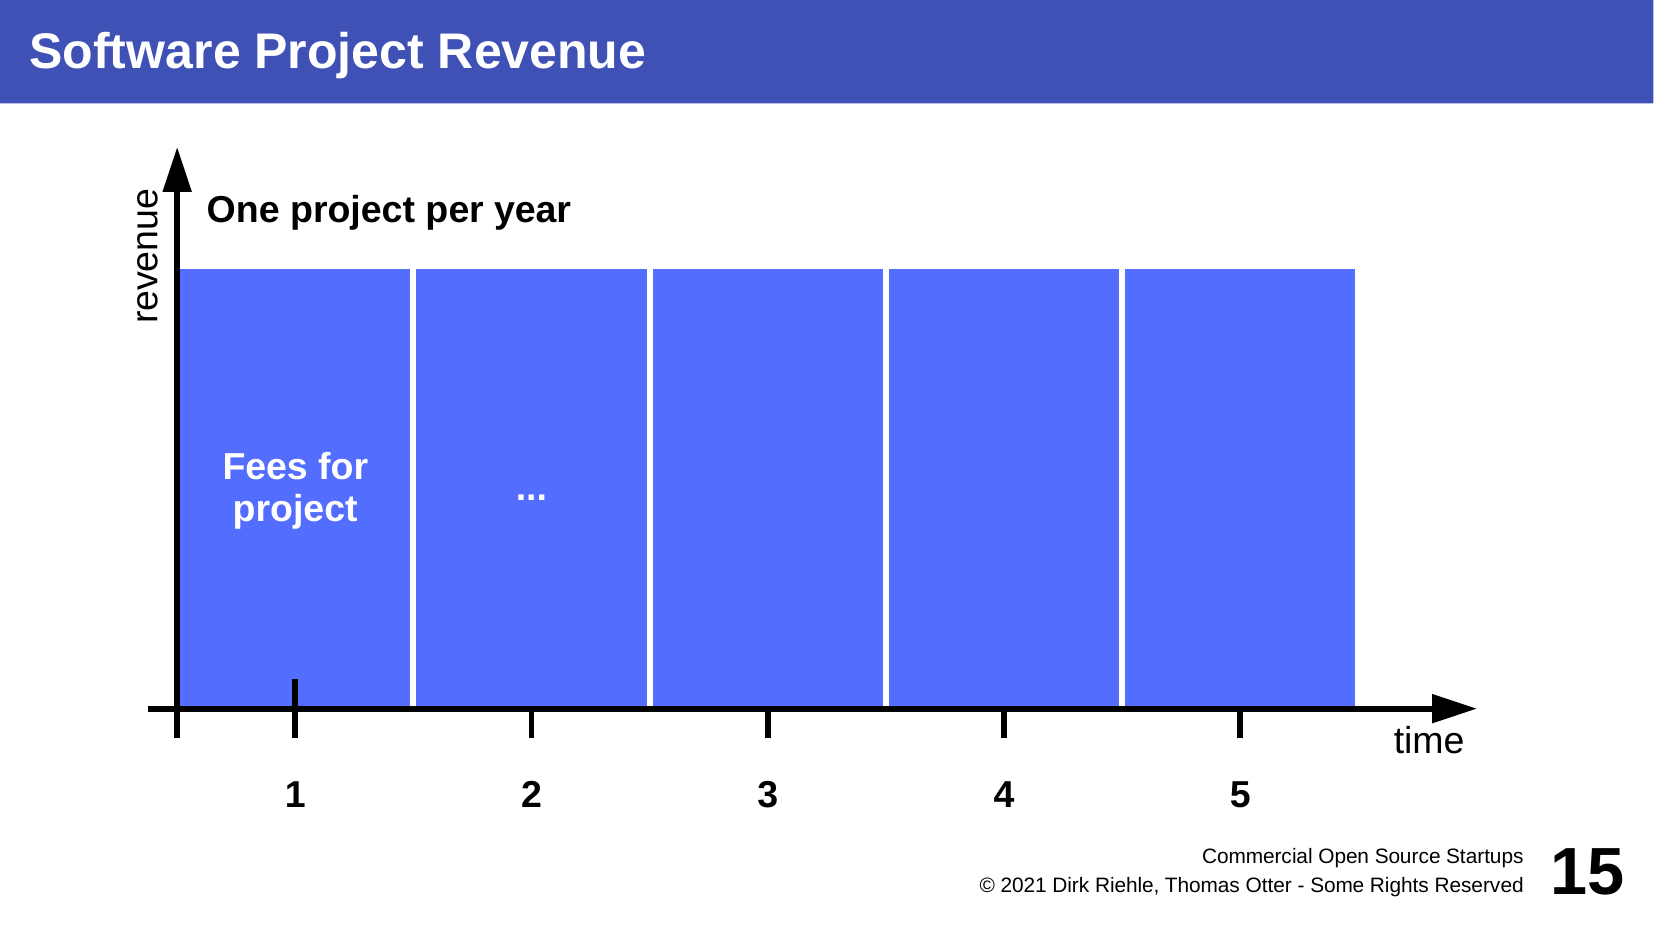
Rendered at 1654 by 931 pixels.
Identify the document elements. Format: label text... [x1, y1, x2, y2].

text_box 4 [944, 712, 1063, 827]
text_box One project per year [177, 177, 1477, 414]
text_box ... [413, 265, 649, 706]
text_box 2 [472, 712, 591, 827]
title Software Project Revenue [0, 0, 1654, 104]
text_box revenue [88, 177, 177, 384]
text_box 1 [236, 712, 355, 827]
text_box 5 [1181, 712, 1300, 827]
text_box time [1358, 709, 1477, 826]
text_box Fees for project [180, 414, 413, 706]
text_box [649, 265, 1359, 706]
text_box 3 [708, 712, 827, 827]
